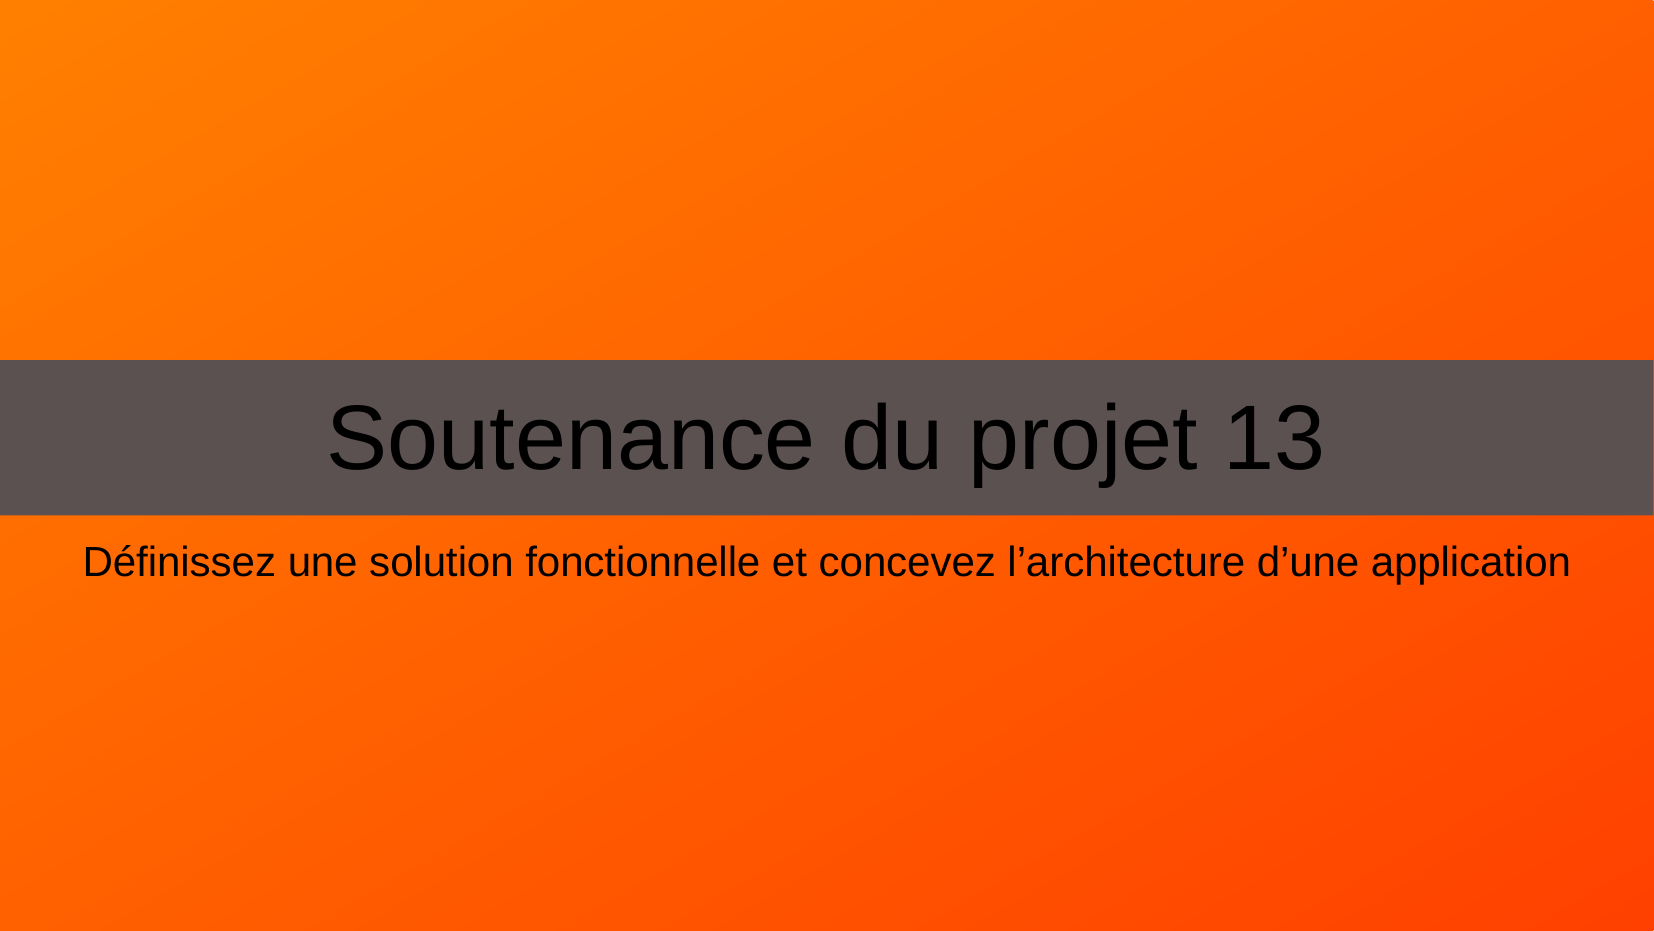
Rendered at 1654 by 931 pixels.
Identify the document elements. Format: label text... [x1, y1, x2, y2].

title Soutenance du projet 13 [0, 360, 1654, 516]
list Définissez une solution fonctionnelle et concevez l’architecture d’une application [82, 515, 1571, 656]
